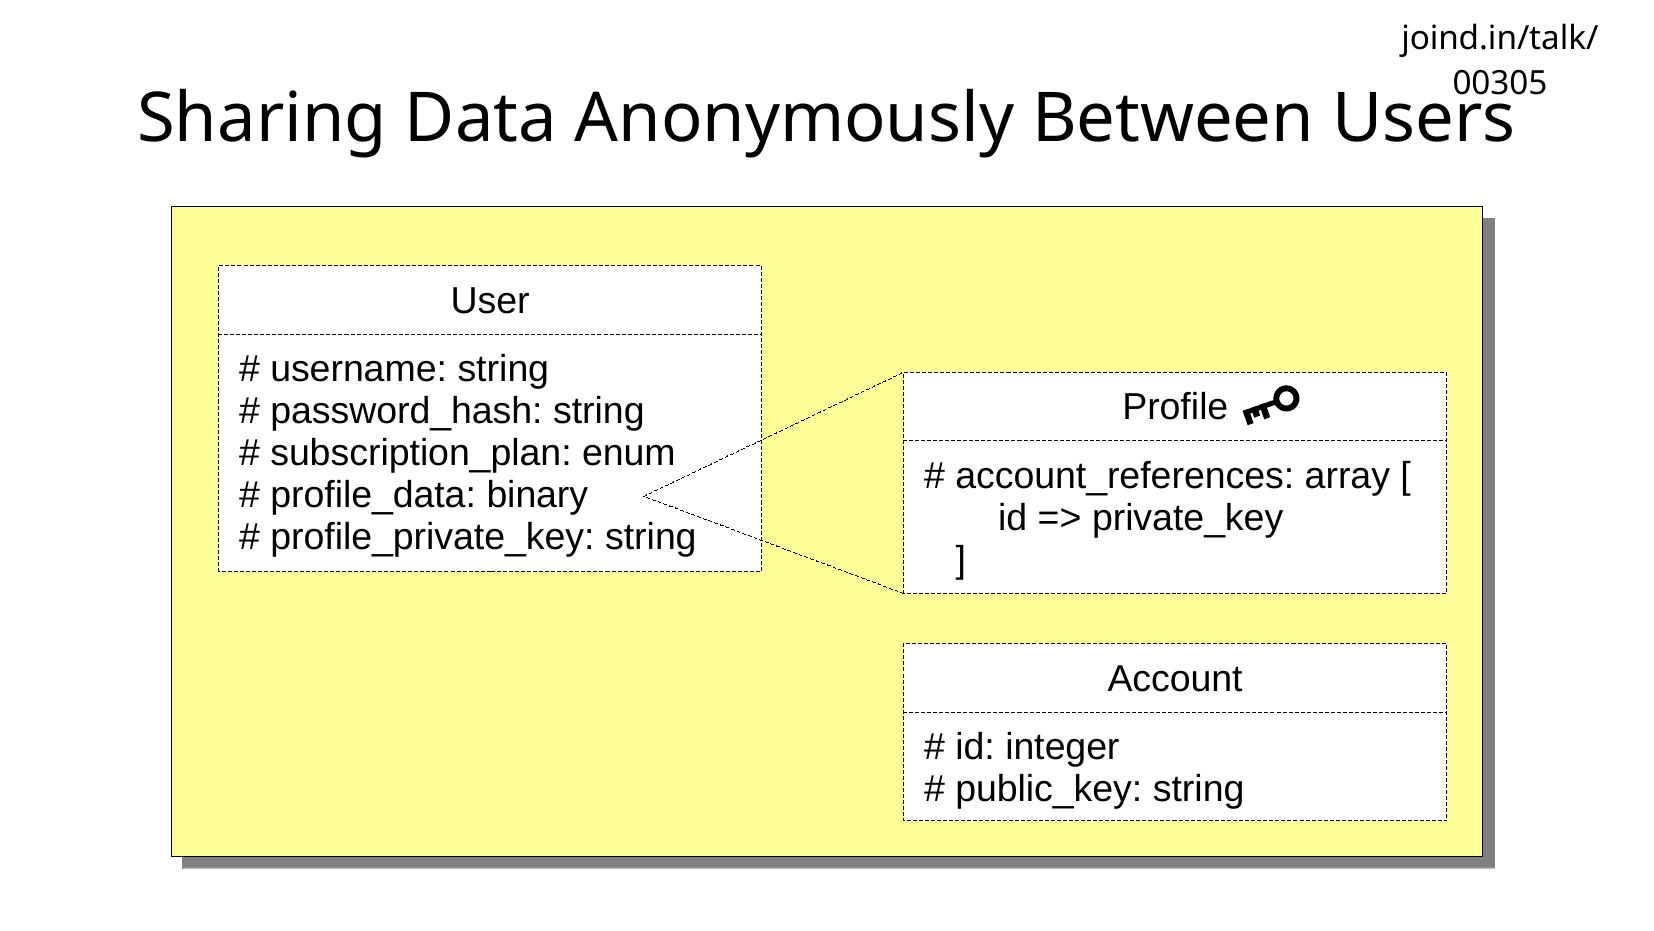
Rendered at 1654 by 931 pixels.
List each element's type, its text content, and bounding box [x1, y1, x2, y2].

text_box # username: string # password_hash: string # subscription_plan: enum # profile_data: binary # profile_private_key: string [218, 334, 751, 572]
text_box Account [903, 643, 1447, 713]
text_box [171, 206, 1483, 857]
text_box Profile [903, 372, 1447, 441]
text_box # id: integer # public_key: string [903, 712, 1436, 866]
text_box # account_references: array [ id => private_key ] [903, 440, 1436, 594]
title Sharing Data Anonymously Between Users [82, 37, 1571, 193]
text_box User [218, 265, 762, 335]
